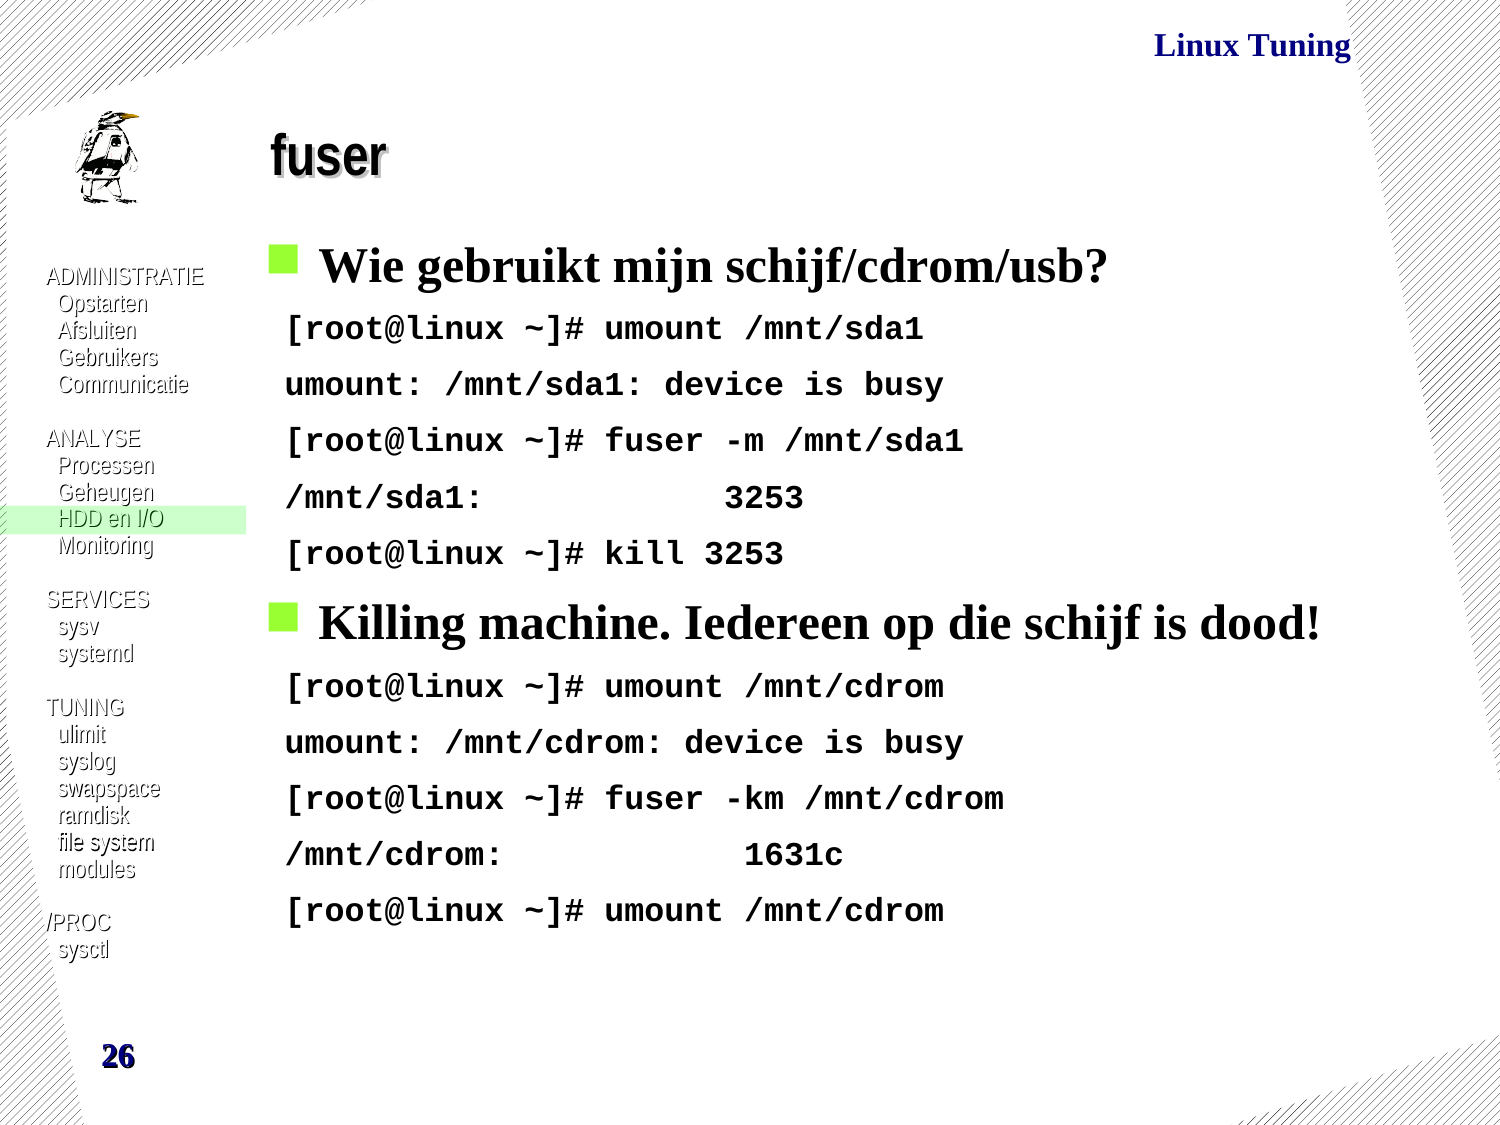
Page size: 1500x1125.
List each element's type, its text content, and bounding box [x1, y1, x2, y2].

title fuser [270, 41, 1500, 250]
picture [57, 105, 143, 206]
list Wie gebruikt mijn schijf/cdrom/usb? [root@linux ~]# umount /mnt/sda1 umount: /mnt/sda1: device is busy [root@linux ~]# fuser -m /mnt/sda1 /mnt/sda1: 3253 [root@linux ~]# kill 3253 Killing machine. Iedereen op die schijf is dood! [root@linux ~]# umount /mnt/cdrom umount: /mnt/cdrom: device is busy [root@linux ~]# fuser -km /mnt/cdrom /mnt/cdrom: 1631c [root@linux ~]# umount /mnt/cdrom [264, 229, 1486, 1009]
text_box [0, 505, 247, 535]
